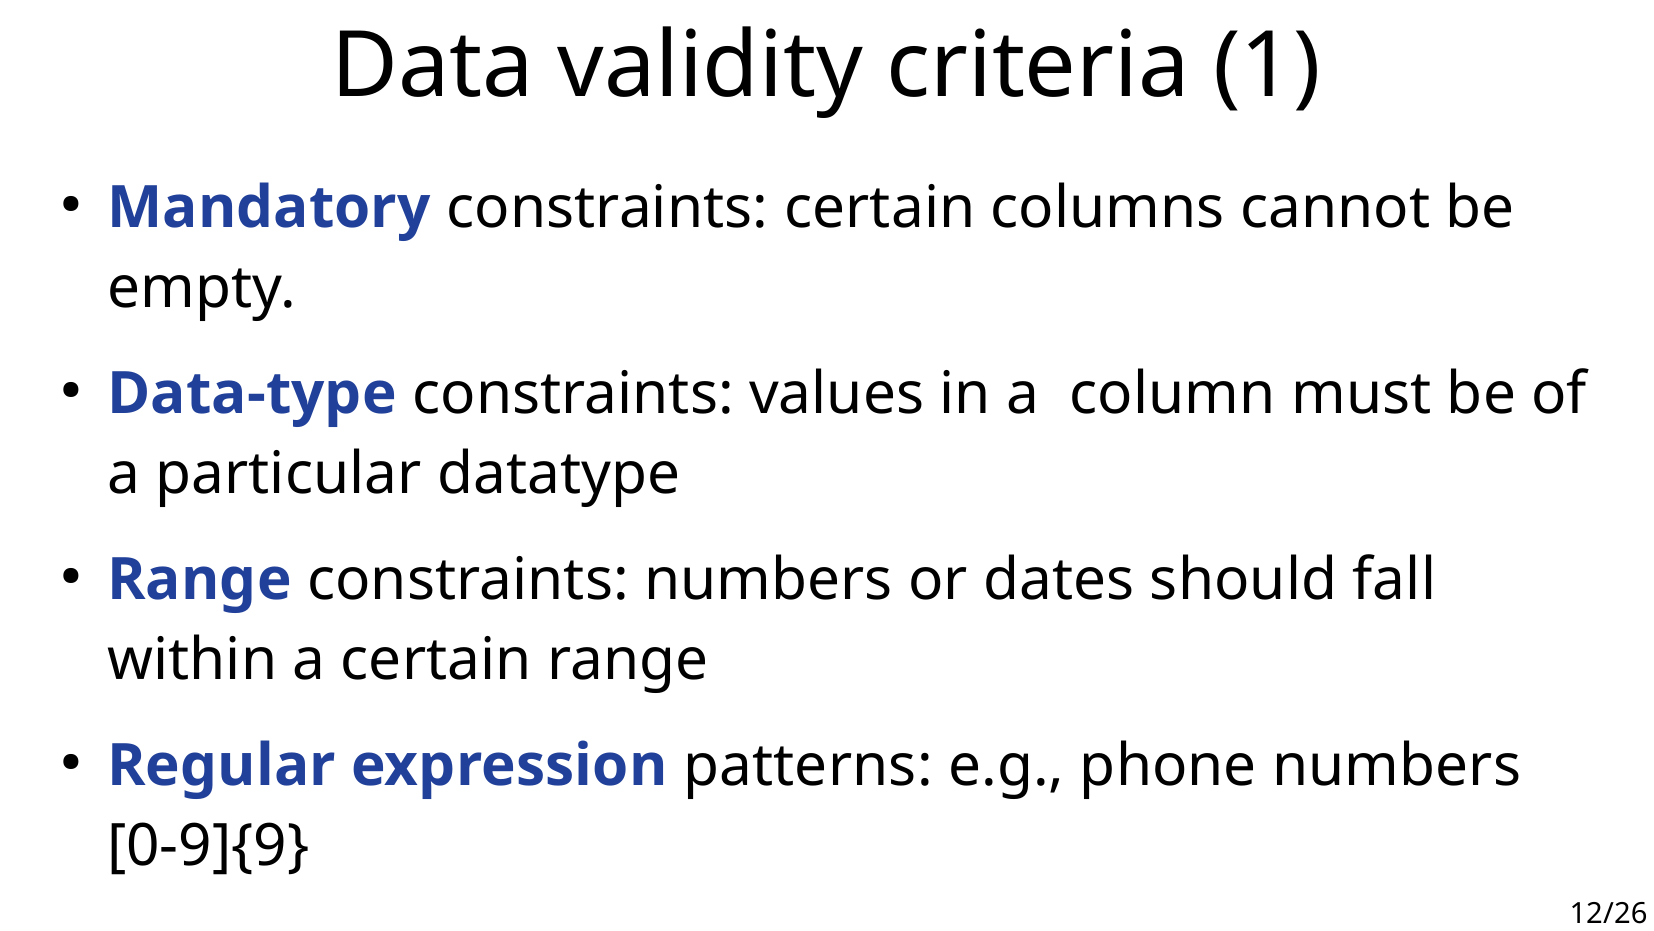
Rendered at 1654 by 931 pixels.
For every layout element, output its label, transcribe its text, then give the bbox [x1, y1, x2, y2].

list Mandatory constraints: certain columns cannot be empty. Data-type constraints: values in a column must be of a particular datatype Range constraints: numbers or dates should fall within a certain range Regular expression patterns: e.g., phone numbers [0-9]{9} [45, 165, 1606, 886]
title Data validity criteria (1) [82, 1, 1571, 121]
